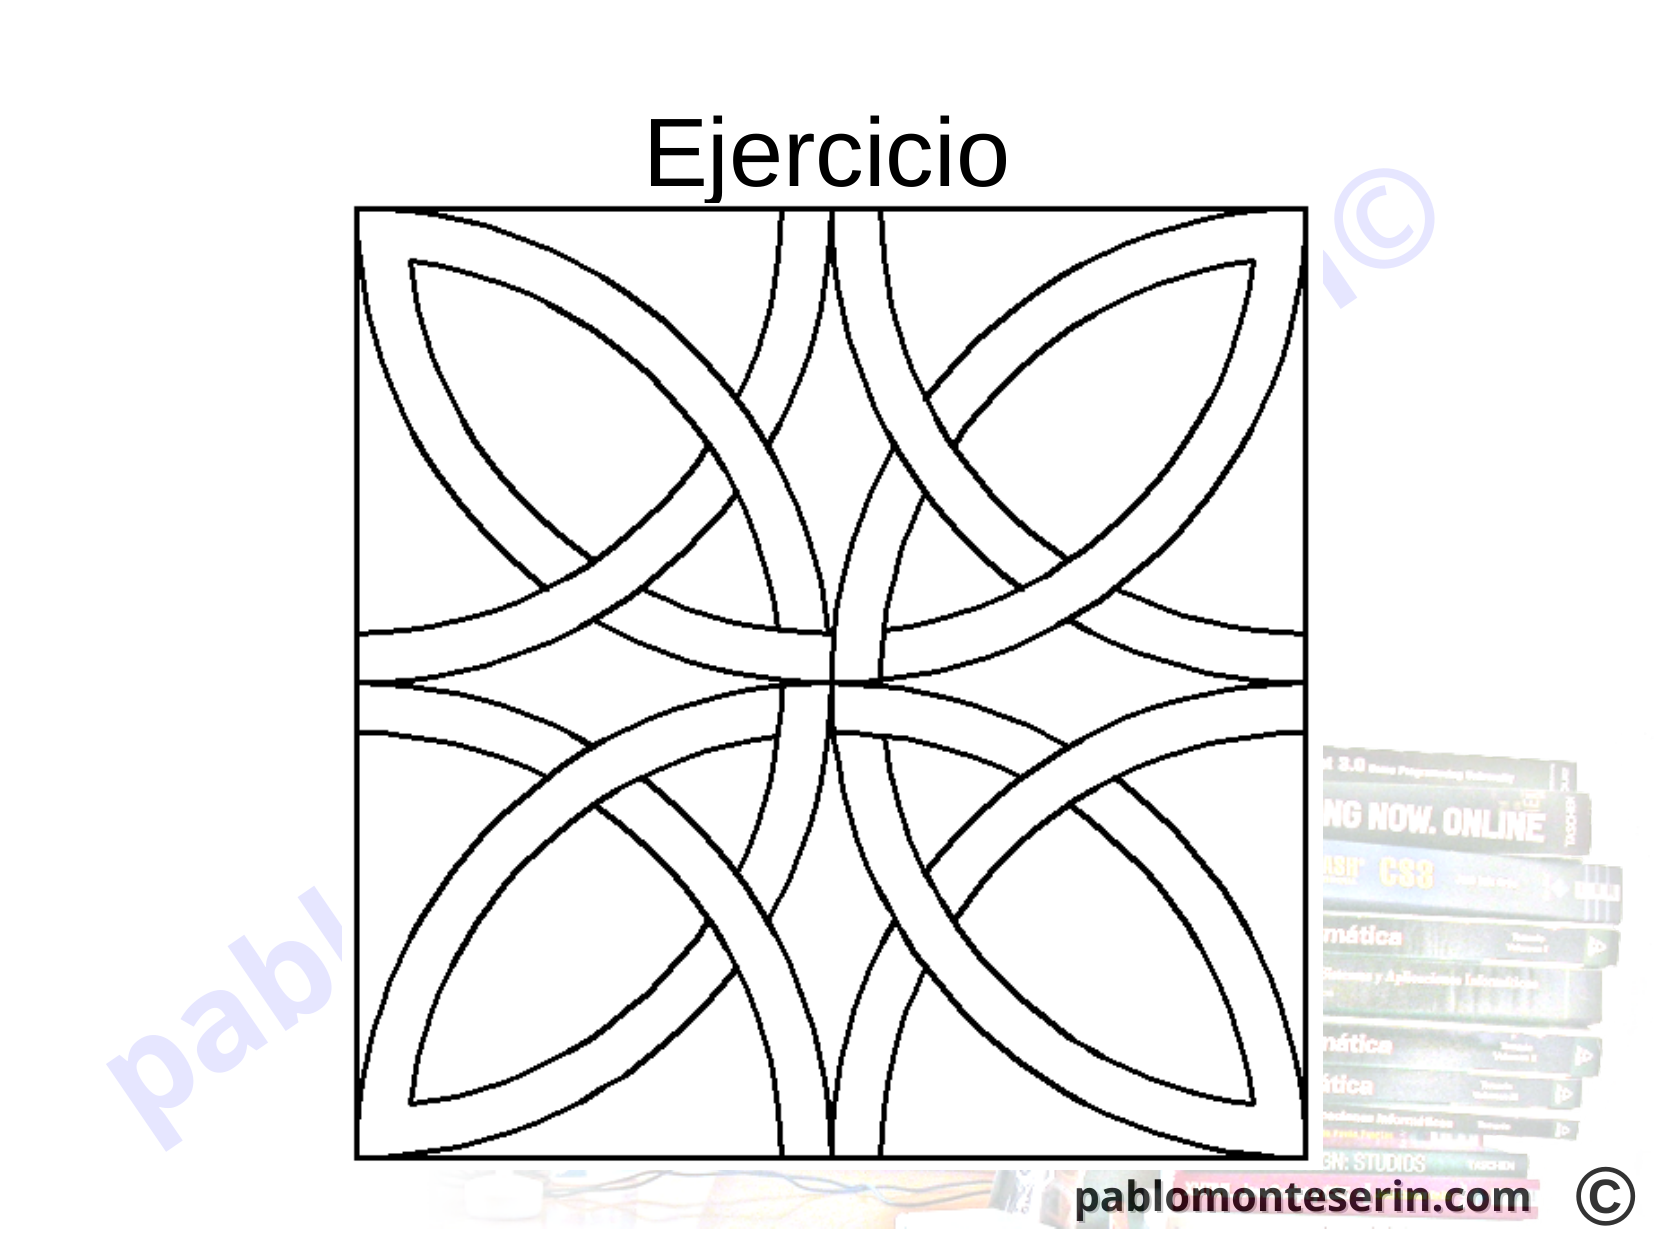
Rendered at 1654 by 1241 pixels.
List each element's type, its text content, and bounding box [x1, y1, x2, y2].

title Ejercicio [82, 49, 1571, 257]
picture [342, 203, 1654, 1229]
